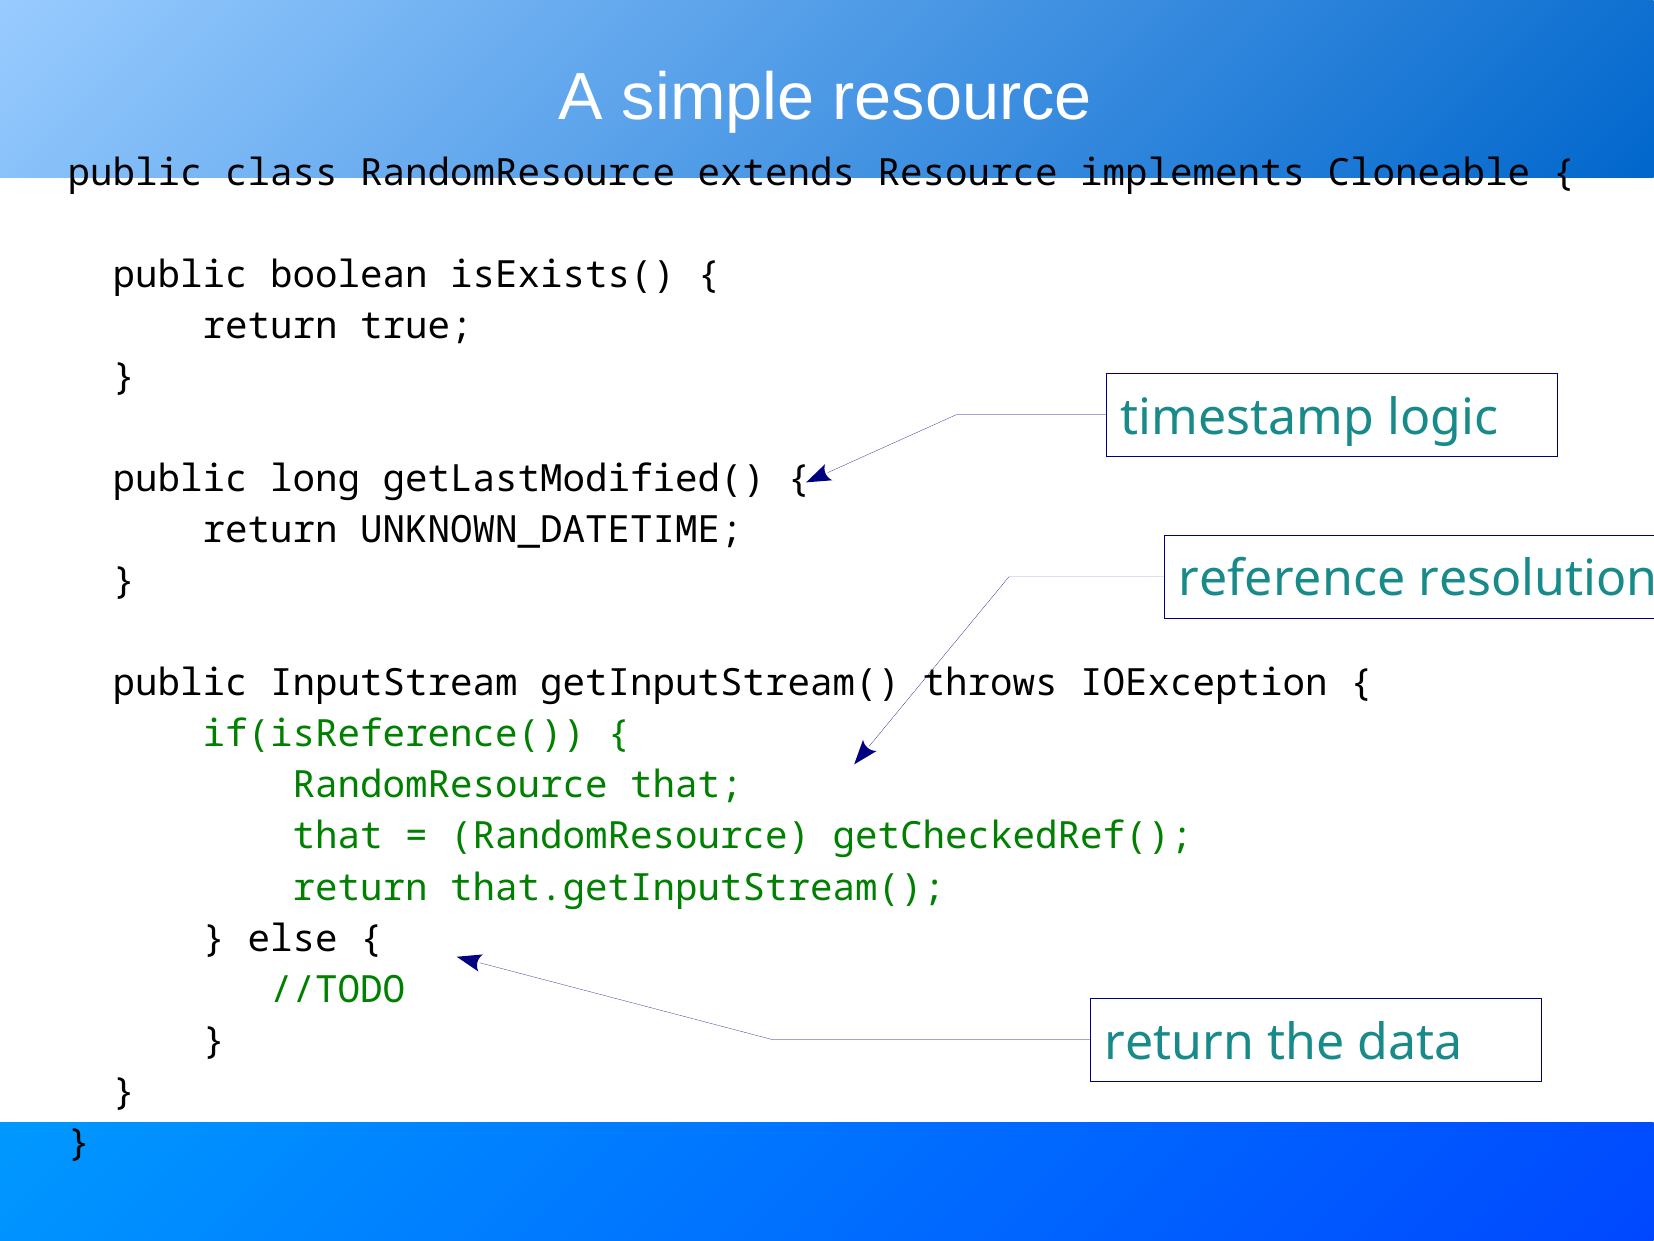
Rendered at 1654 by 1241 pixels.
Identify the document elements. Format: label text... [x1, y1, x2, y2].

text_box public class RandomResource extends Resource implements Cloneable { public boolean isExists() { return true; } public long getLastModified() { return UNKNOWN_DATETIME; } public InputStream getInputStream() throws IOException { if(isReference()) { RandomResource that; that = (RandomResource) getCheckedRef(); return that.getInputStream(); } else { //TODO } } } [52, 273, 1592, 1039]
text_box timestamp logic [1106, 373, 1558, 457]
text_box reference resolution [1164, 535, 1654, 619]
text_box return the data [1090, 998, 1542, 1082]
title A simple resource [162, 59, 1489, 148]
